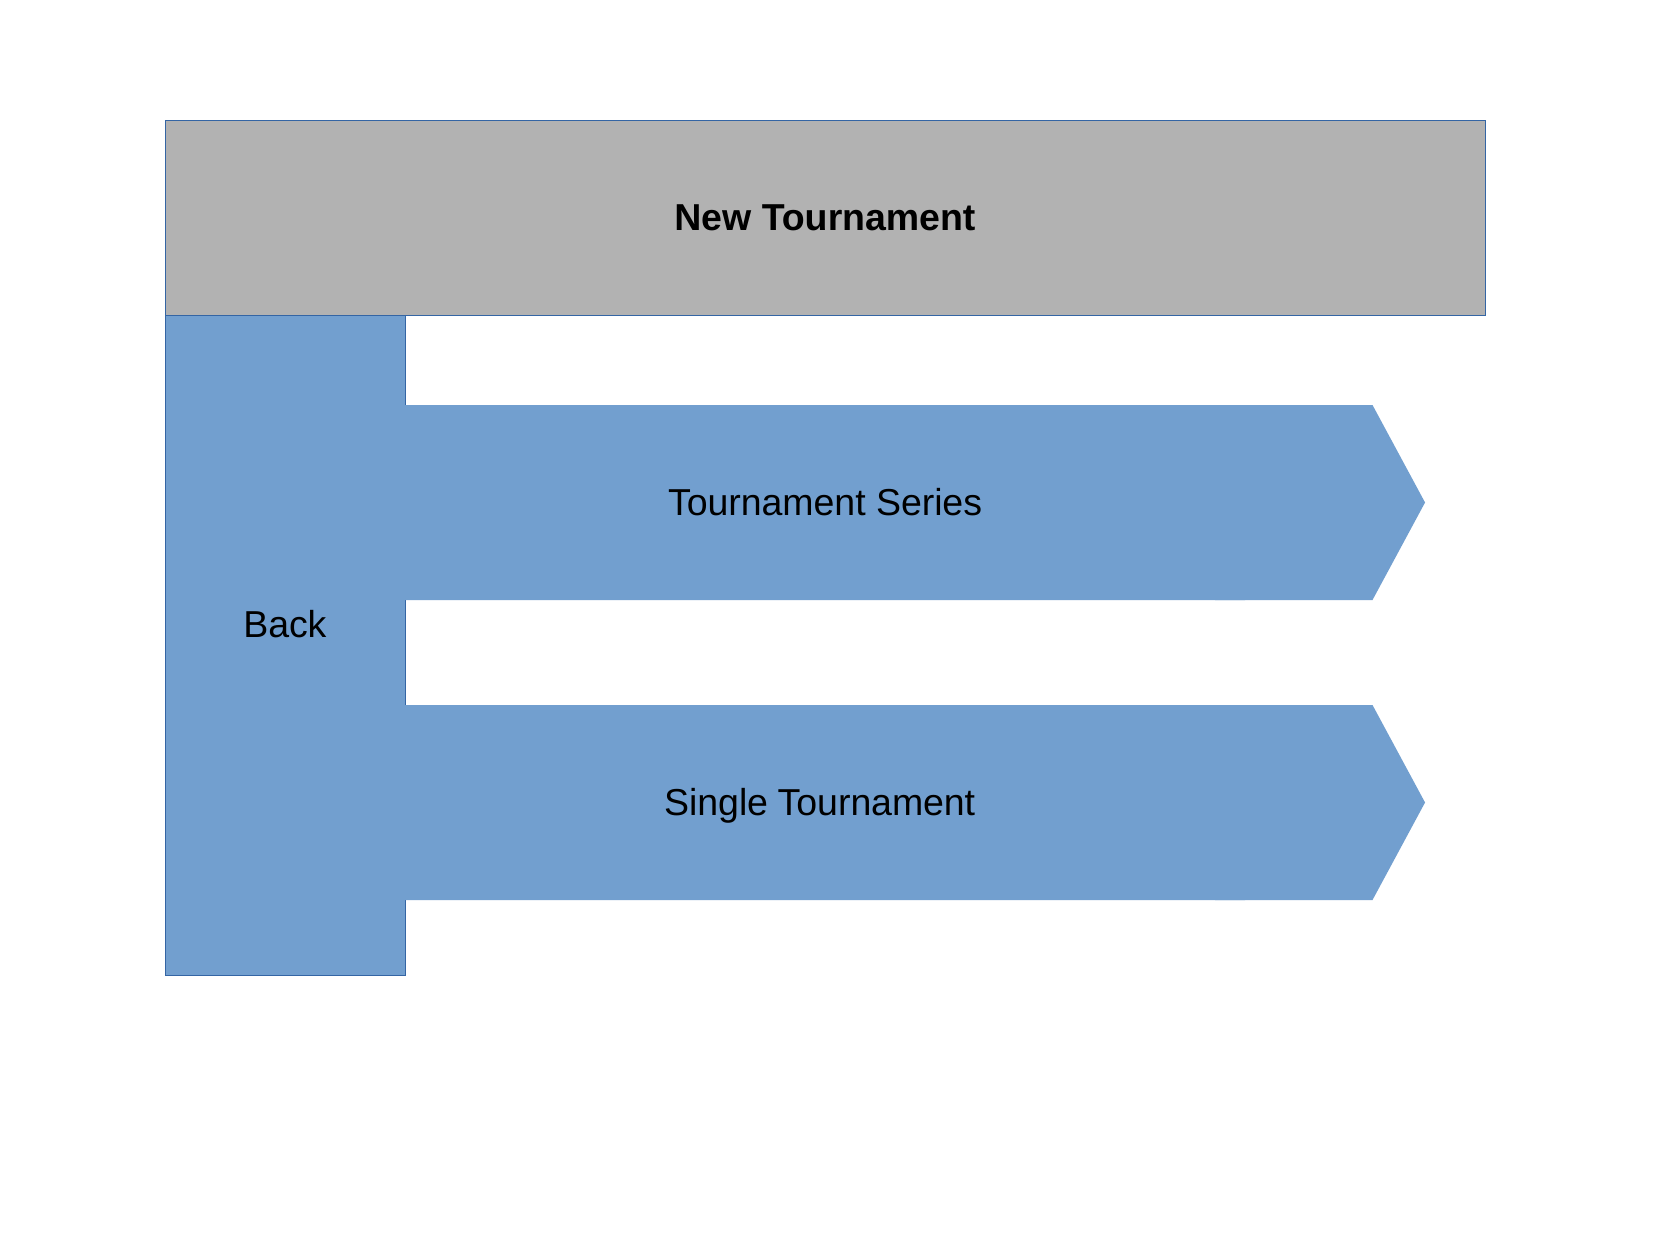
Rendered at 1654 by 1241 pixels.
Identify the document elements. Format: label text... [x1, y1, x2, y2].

text_box Single Tournament [405, 705, 1215, 901]
text_box [1215, 405, 1426, 601]
text_box Tournament Series [405, 405, 1215, 601]
text_box New Tournament [165, 120, 1486, 316]
text_box Back [165, 315, 406, 976]
text_box [1215, 705, 1426, 901]
